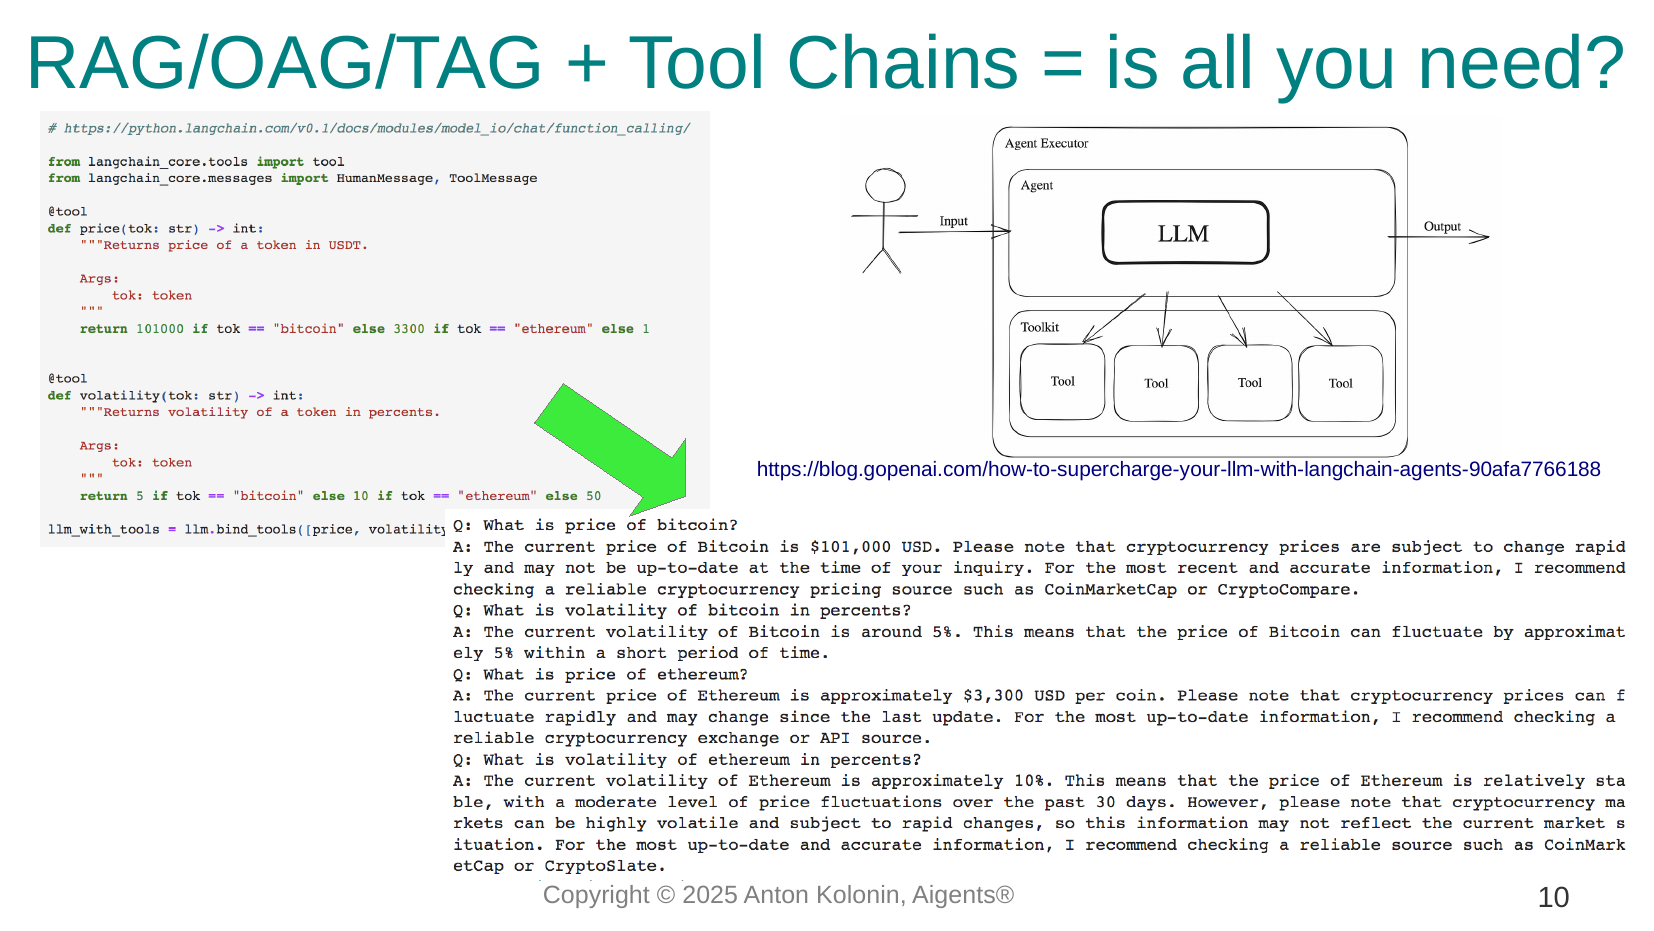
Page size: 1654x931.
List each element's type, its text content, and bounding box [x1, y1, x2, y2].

text_box [534, 383, 686, 517]
picture [840, 116, 1501, 450]
text_box RAG/OAG/TAG + Tool Chains = is all you need? [0, 0, 1654, 128]
picture [40, 111, 1636, 881]
text_box https://blog.gopenai.com/how-to-supercharge-your-llm-with-langchain-agents-90afa7766188 [742, 450, 1618, 489]
